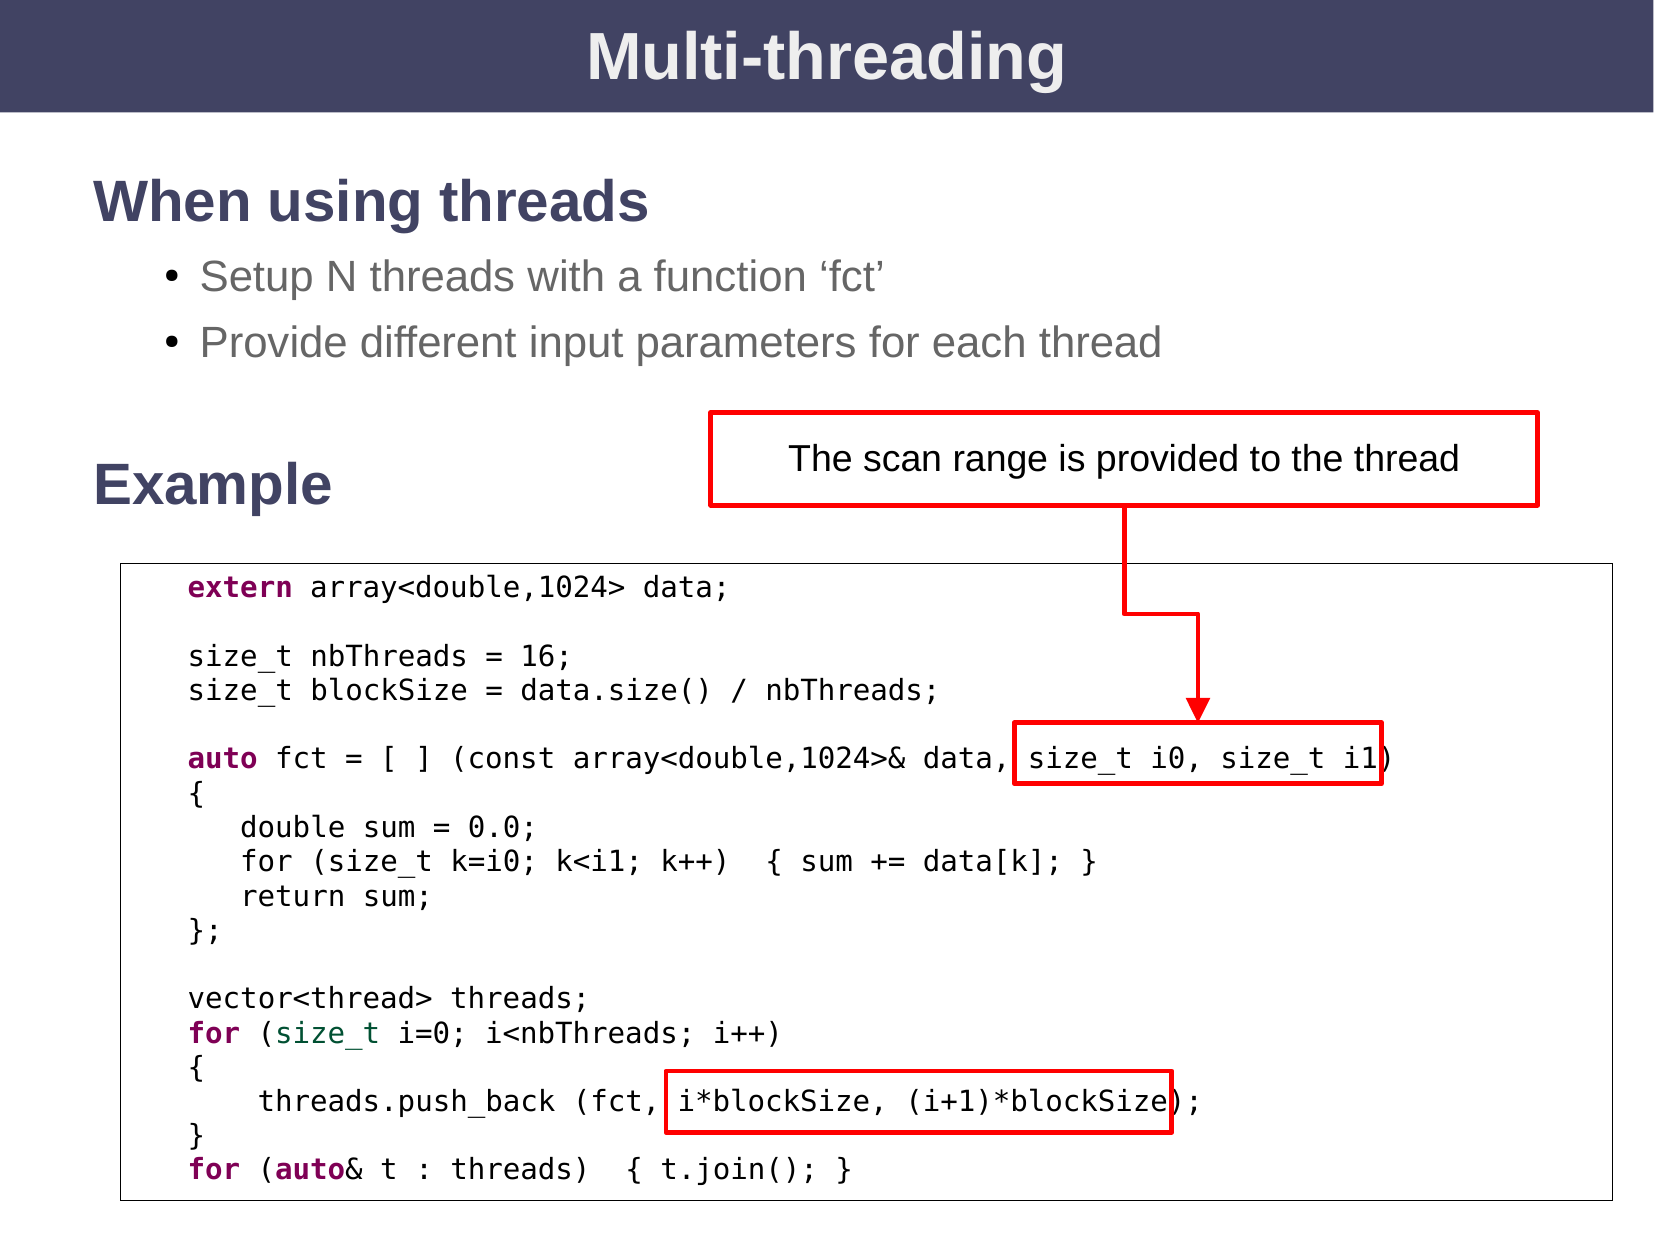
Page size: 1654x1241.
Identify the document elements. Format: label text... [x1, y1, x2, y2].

text_box extern array<double,1024> data; size_t nbThreads = 16; size_t blockSize = data.size() / nbThreads; auto fct = [ ] (const array<double,1024>& data, size_t i0, size_t i1) { double sum = 0.0; for (size_t k=i0; k<i1; k++) { sum += data[k]; } return sum; }; vector<thread> threads; for (size_t i=0; i<nbThreads; i++) { threads.push_back (fct, i*blockSize, (i+1)*blockSize); } for (auto& t : threads) { t.join(); } [120, 563, 1613, 1201]
text_box extern array<double,1024> data; size_t nbThreads = 16; size_t blockSize = data.size() / nbThreads; auto fct = [ ] (const array<double,1024>& data, size_t i0, size_t i1) { double sum = 0.0; for (size_t k=i0; k<i1; k++) { sum += data[k]; } return sum; }; vector<thread> threads; for (size_t i=0; i<nbThreads; i++) { threads.push_back (fct, i*blockSize, (i+1)*blockSize); } for (auto& t : threads) { t.join(); } [1017, 725, 1379, 781]
text_box Multi-threading [0, 0, 1654, 113]
text_box The scan range is provided to the thread [710, 412, 1538, 506]
text_box When using threads Setup N threads with a function ‘fct’ Provide different input parameters for each thread Example [78, 161, 1607, 528]
